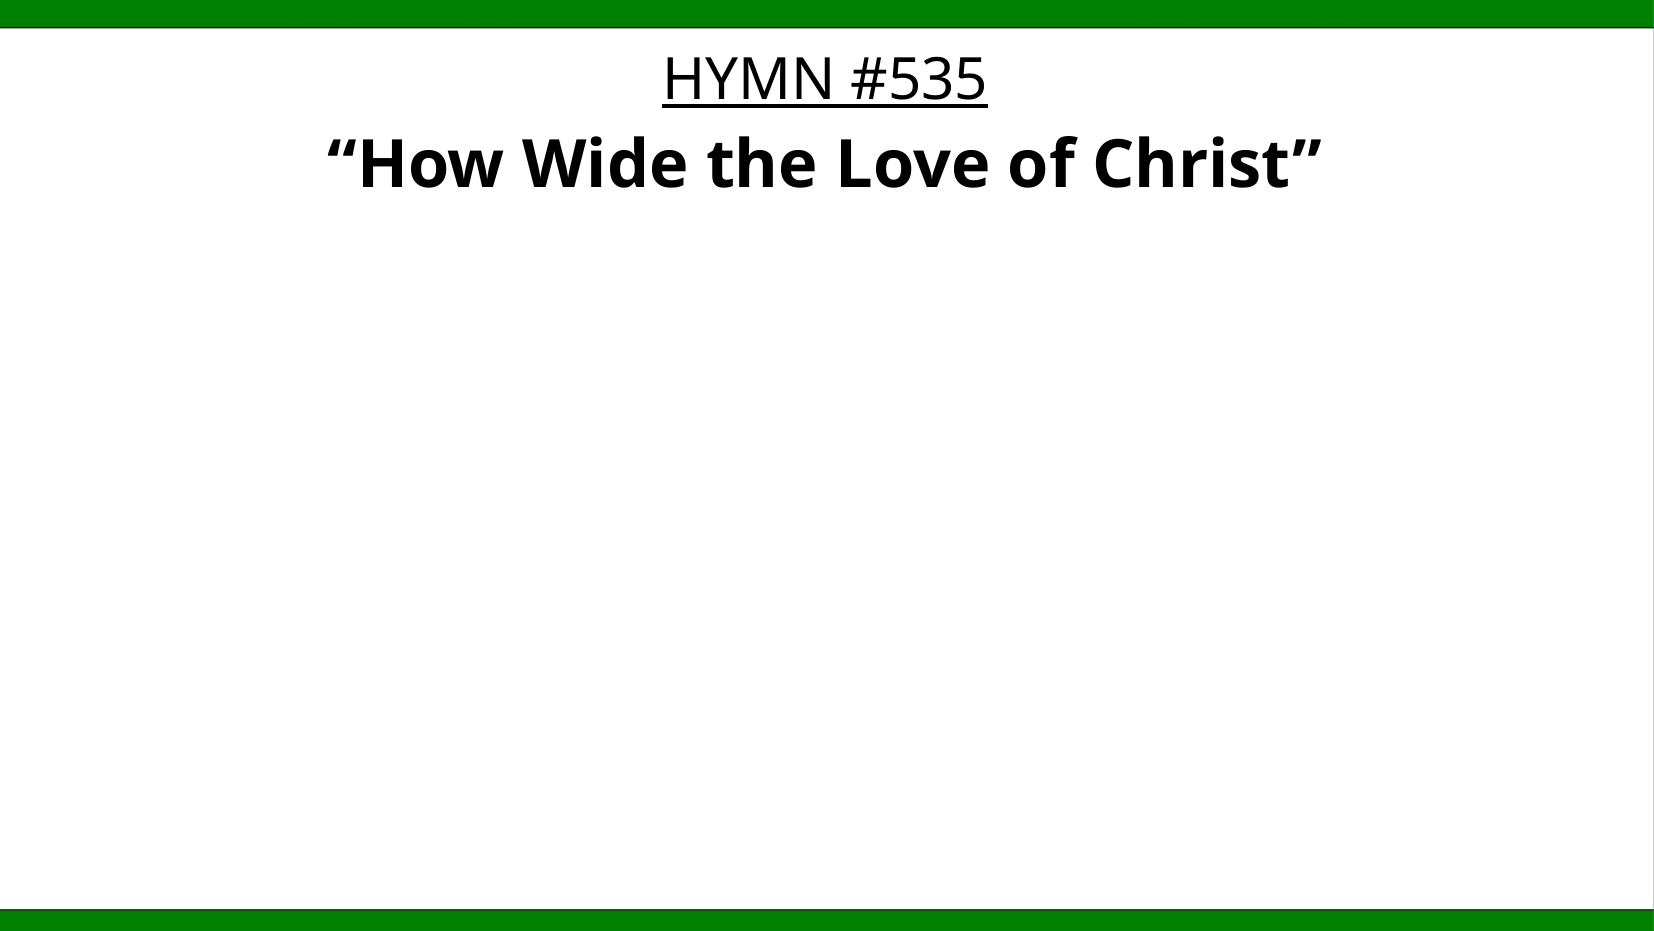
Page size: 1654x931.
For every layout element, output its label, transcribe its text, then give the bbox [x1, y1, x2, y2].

picture [0, 0, 1654, 931]
text_box HYMN #535 “How Wide the Love of Christ” [45, 30, 1606, 211]
